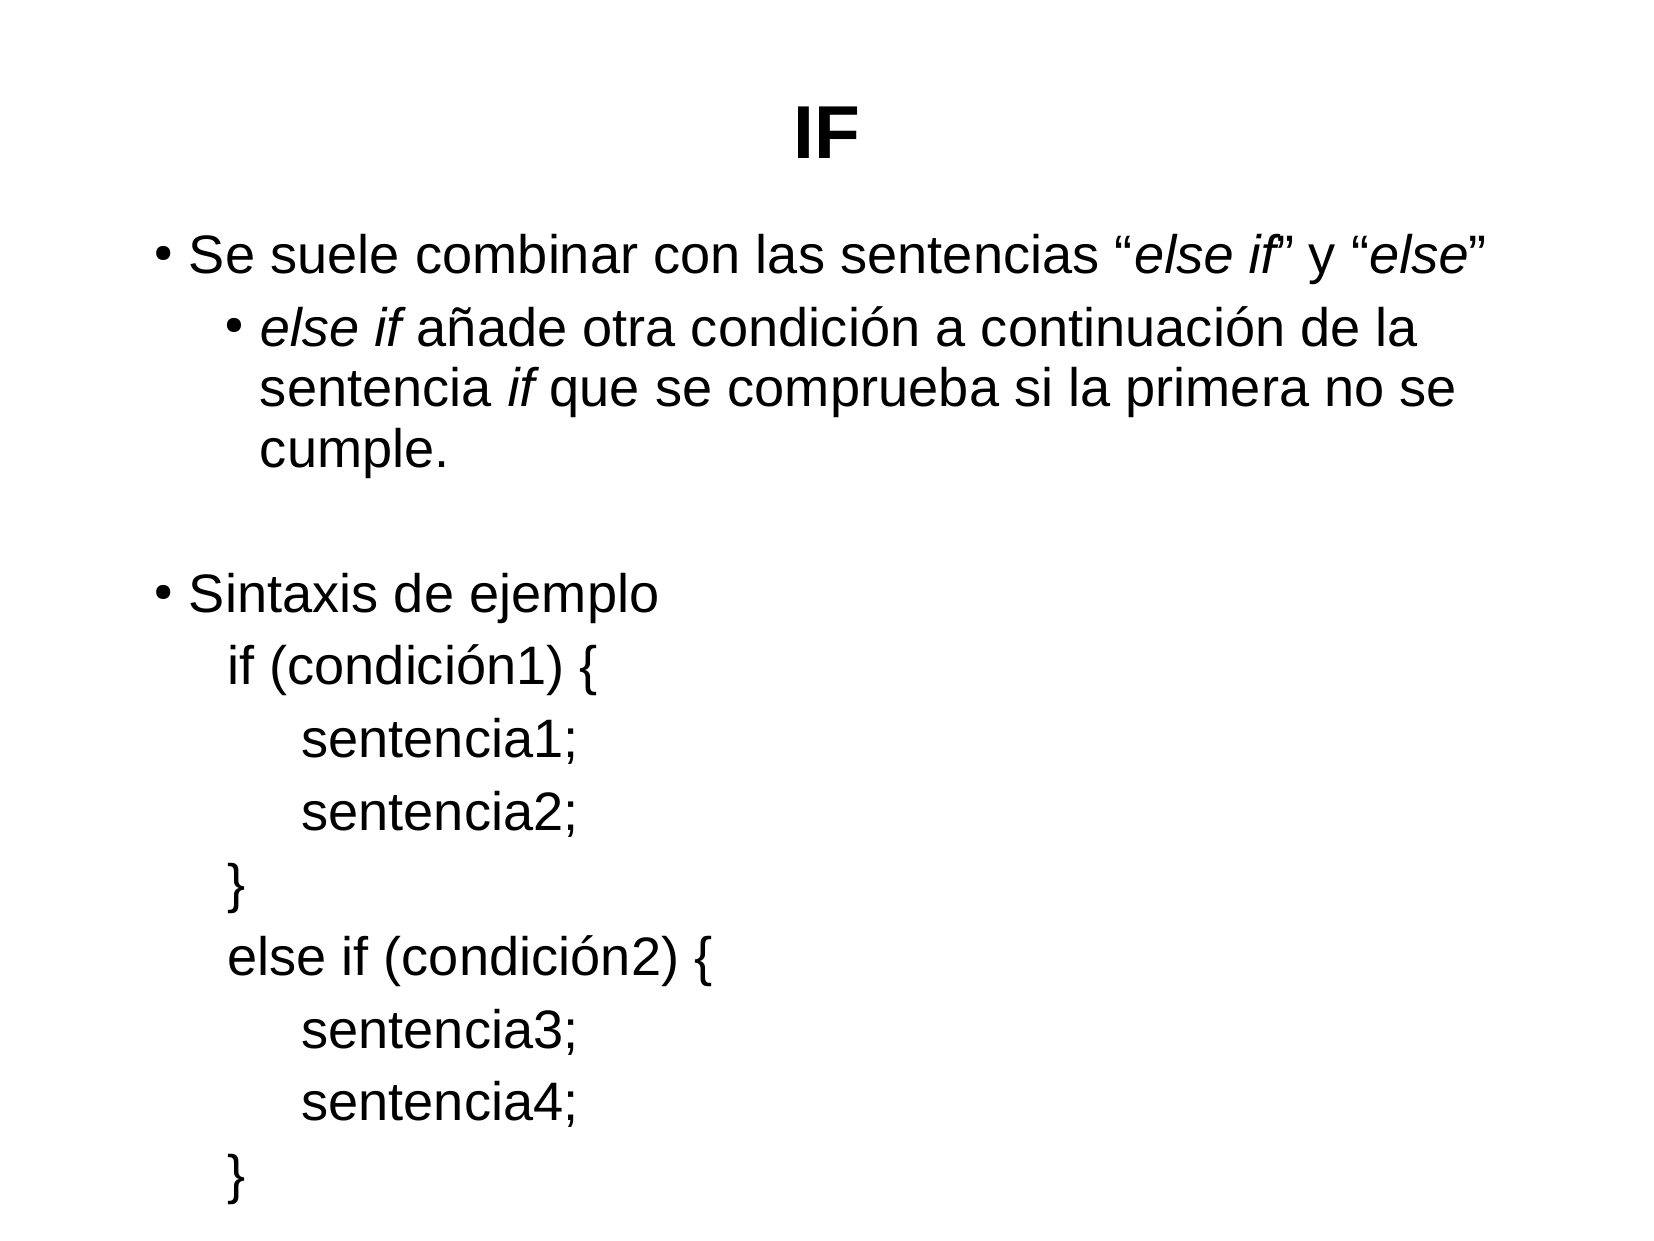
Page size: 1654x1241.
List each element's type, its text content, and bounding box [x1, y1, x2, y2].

subtitle Se suele combinar con las sentencias “else if” y “else” else if añade otra condición a continuación de la sentencia if que se comprueba si la primera no se cumple. Sintaxis de ejemplo if (condición1) { sentencia1; sentencia2; } else if (condición2) { sentencia3; sentencia4; } [153, 224, 1548, 1209]
title IF [82, 29, 1571, 237]
